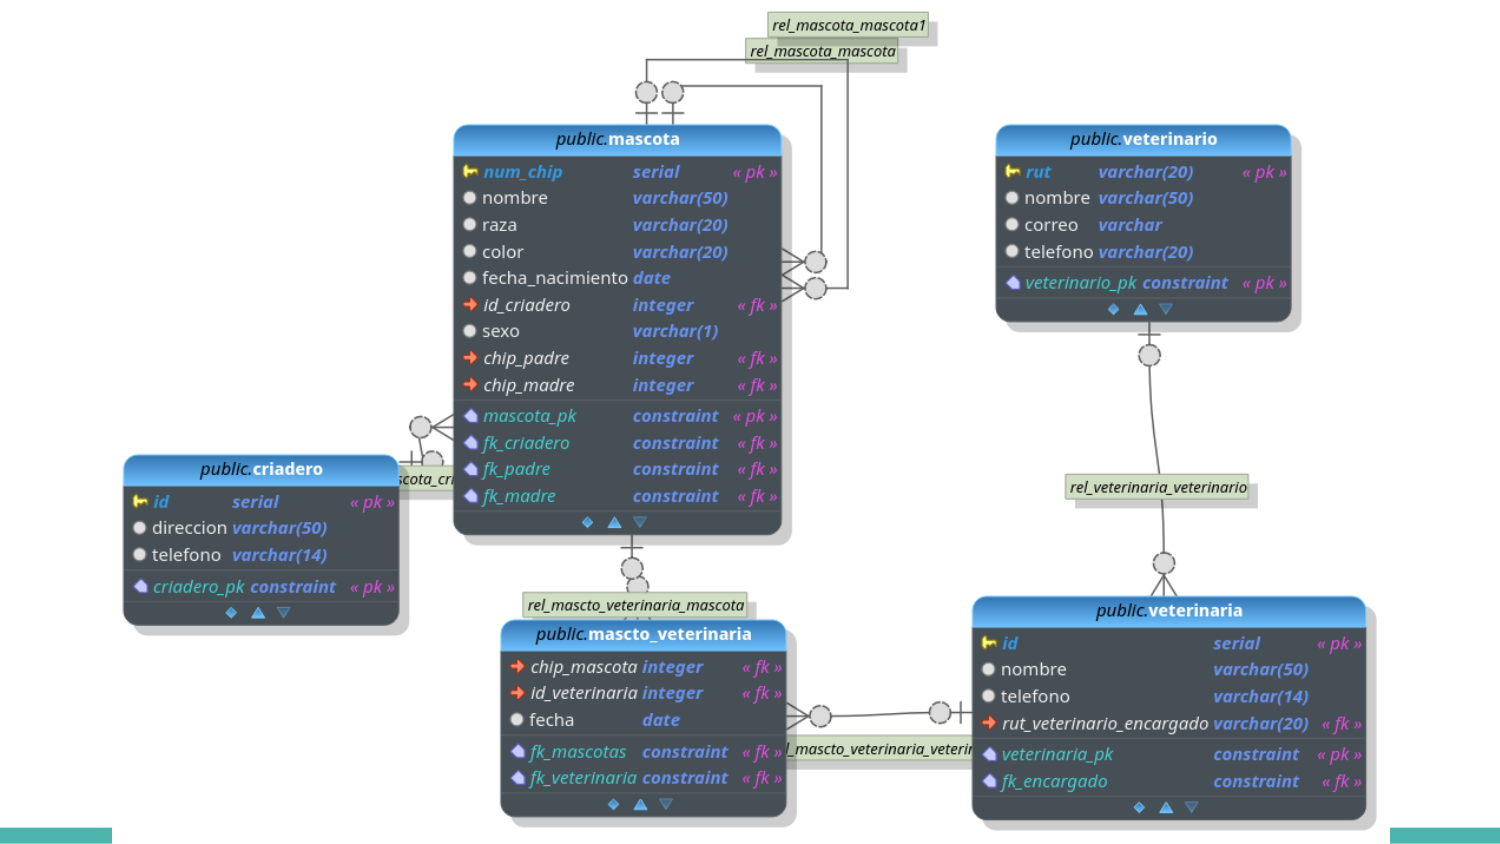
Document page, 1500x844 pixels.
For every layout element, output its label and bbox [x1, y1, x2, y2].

picture [112, 0, 1390, 844]
